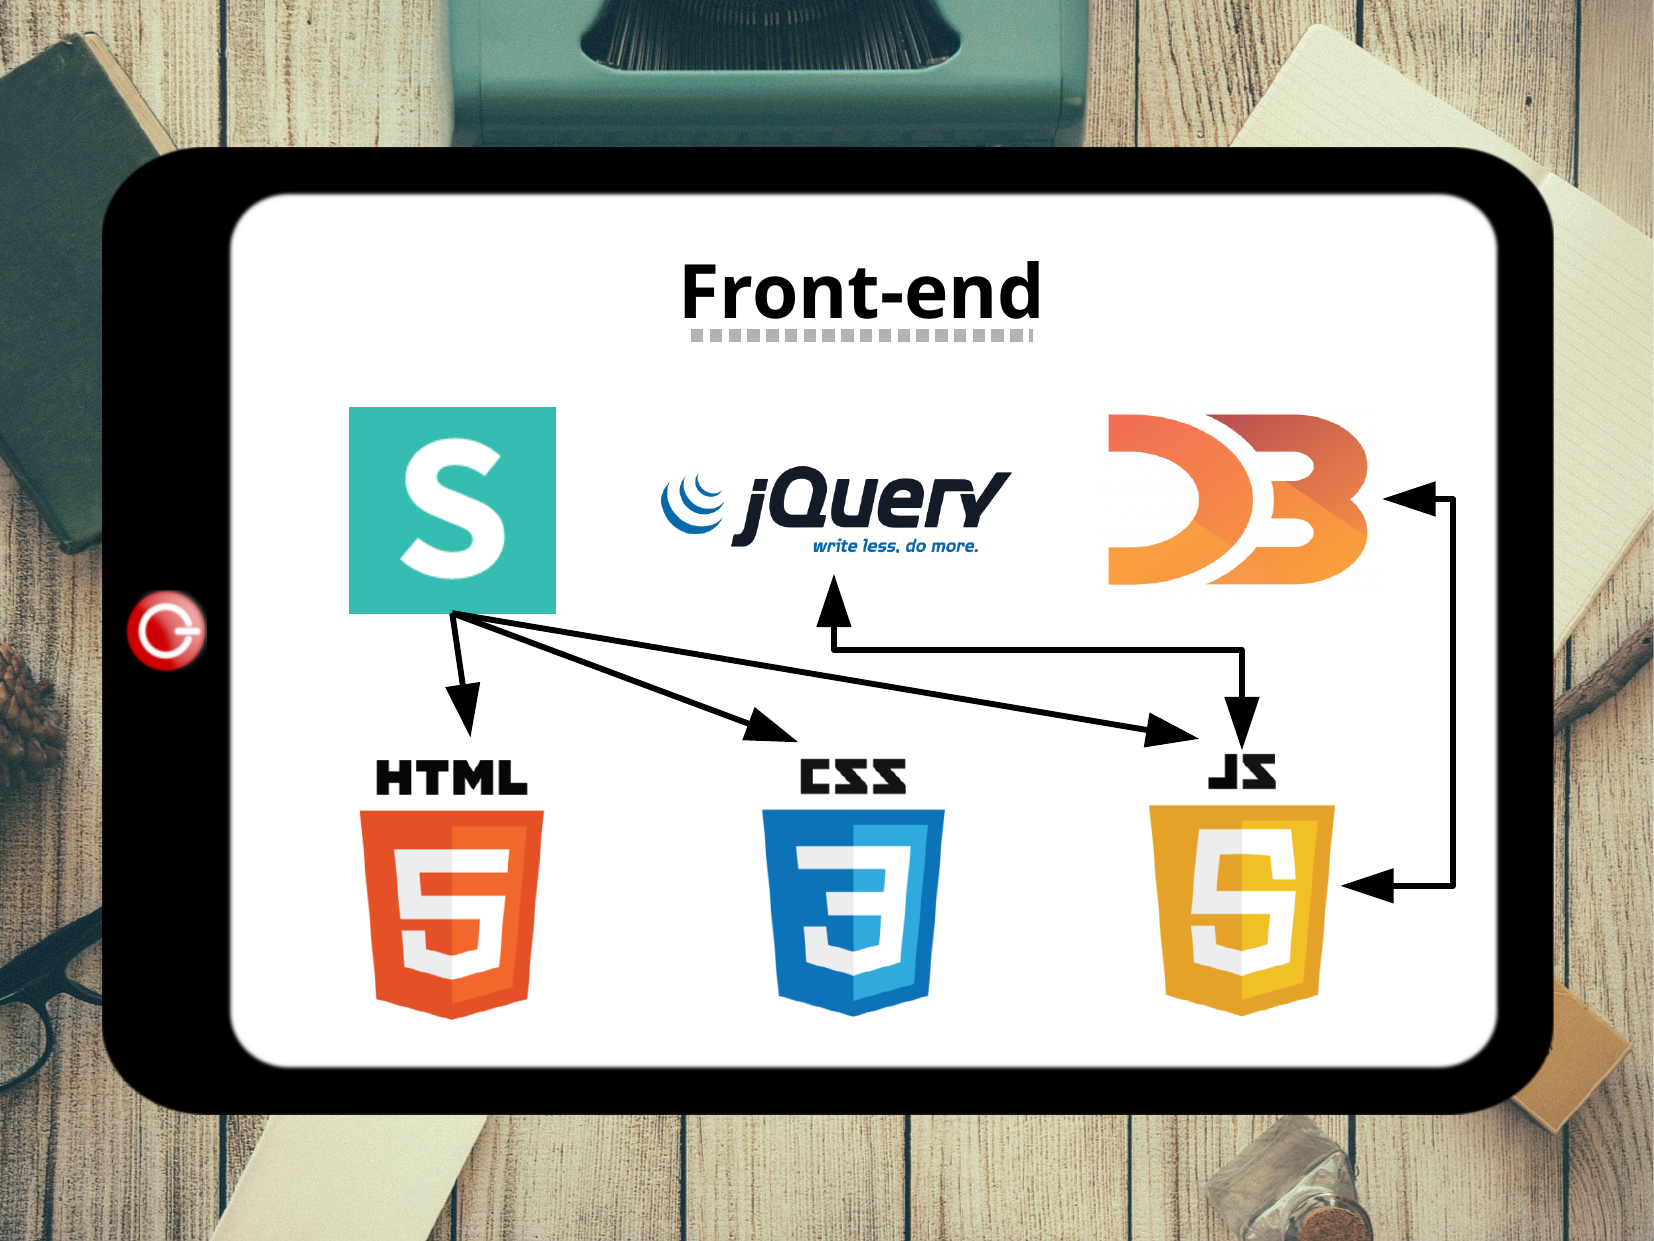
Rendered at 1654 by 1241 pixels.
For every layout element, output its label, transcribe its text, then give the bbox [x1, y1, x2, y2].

picture [0, 0, 1654, 1241]
title Front-end [248, 212, 1477, 367]
